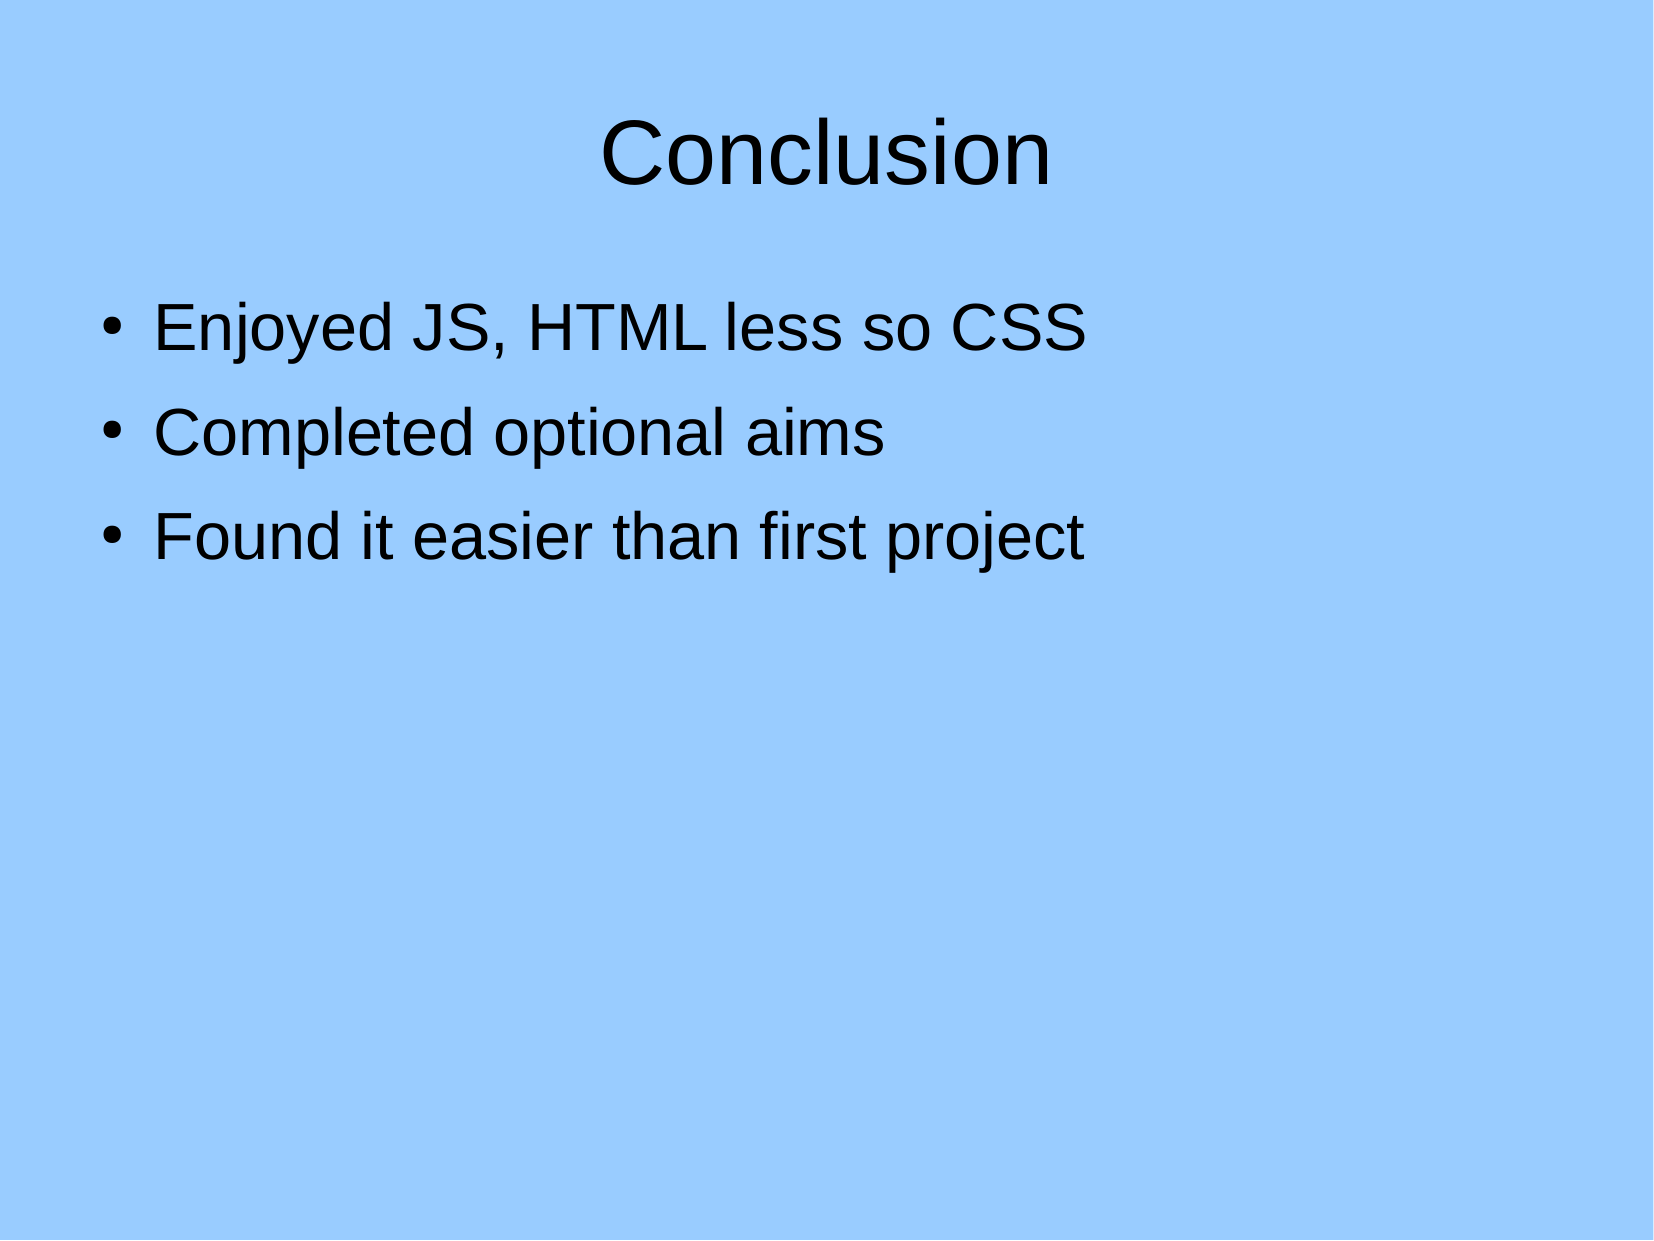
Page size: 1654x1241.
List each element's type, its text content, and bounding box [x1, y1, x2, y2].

title Conclusion [82, 49, 1571, 257]
list Enjoyed JS, HTML less so CSS Completed optional aims Found it easier than first project [82, 290, 1571, 1109]
